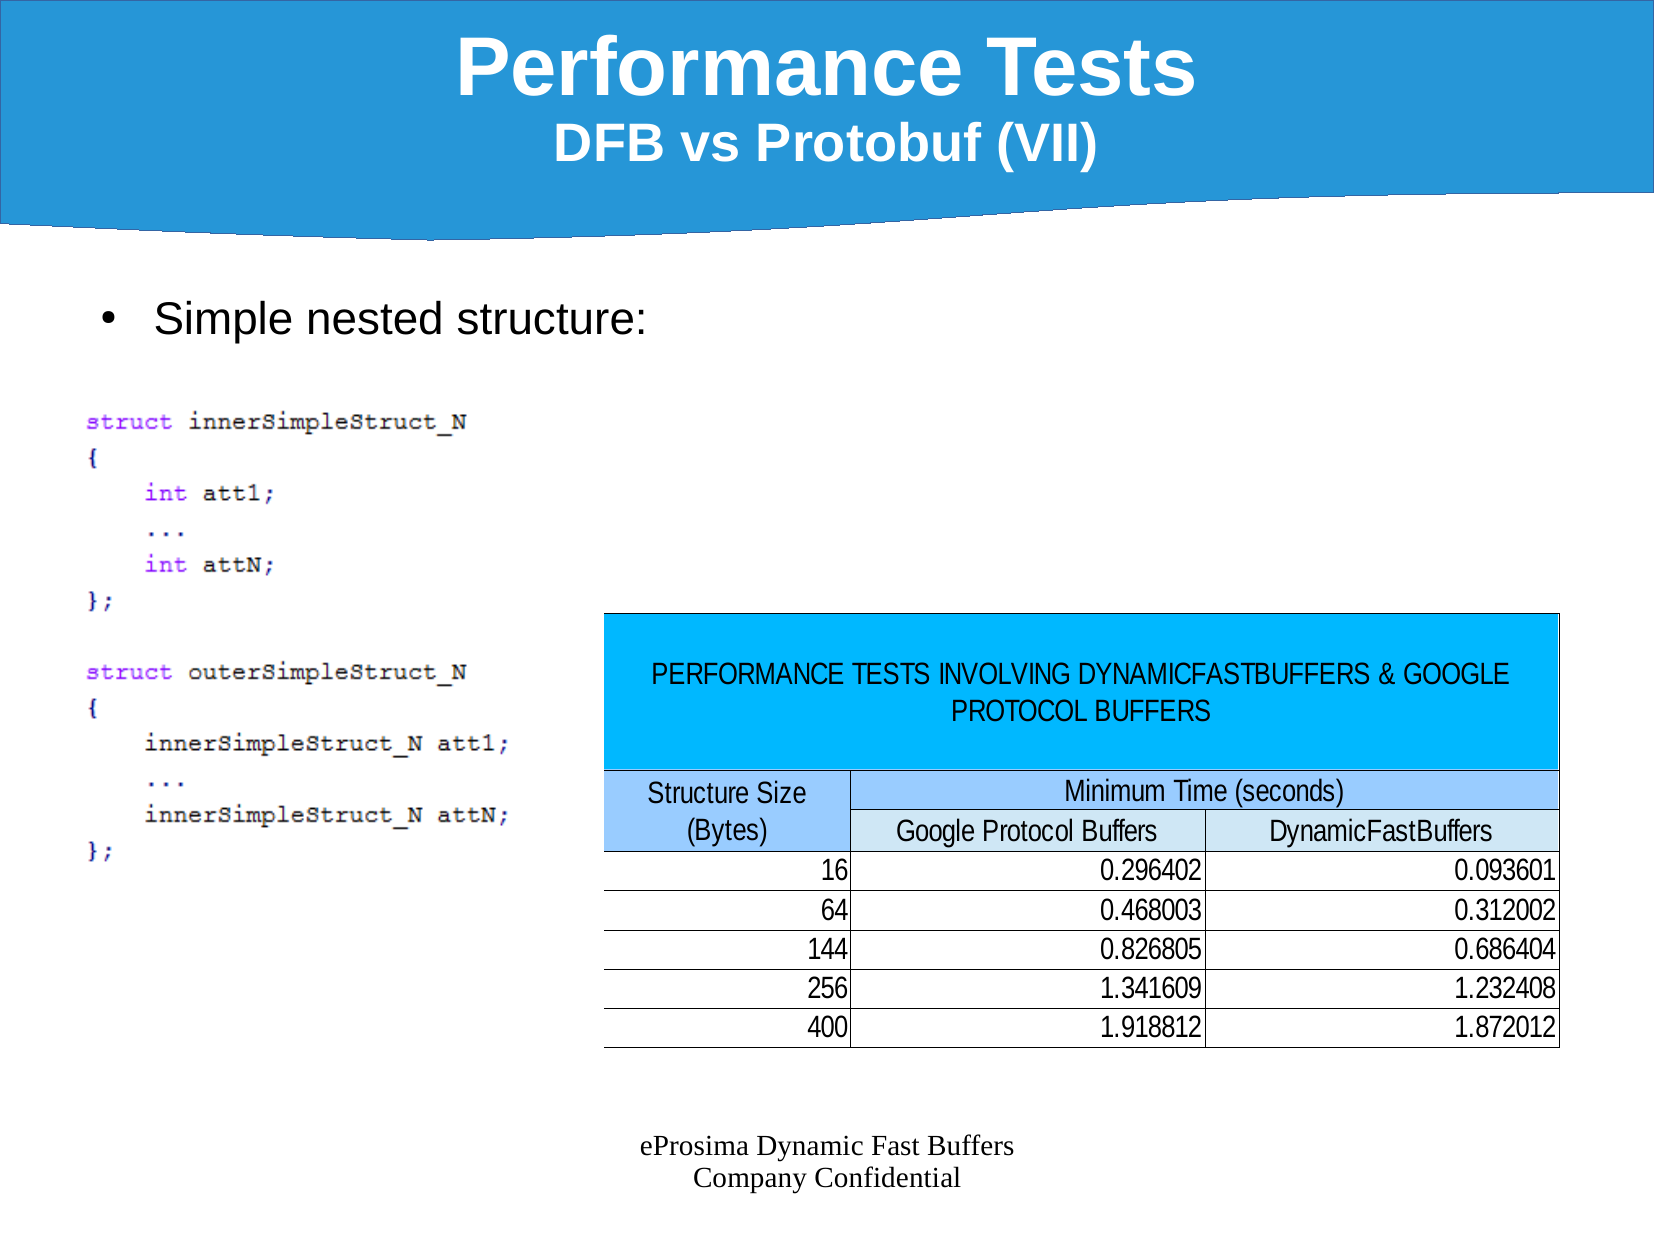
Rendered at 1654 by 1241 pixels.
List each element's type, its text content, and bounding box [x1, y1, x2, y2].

text_box Performance Tests DFB vs Protobuf (VII) [0, 0, 1654, 241]
picture [84, 406, 514, 867]
list Simple nested structure: [82, 293, 1571, 1063]
picture [604, 613, 1561, 1051]
